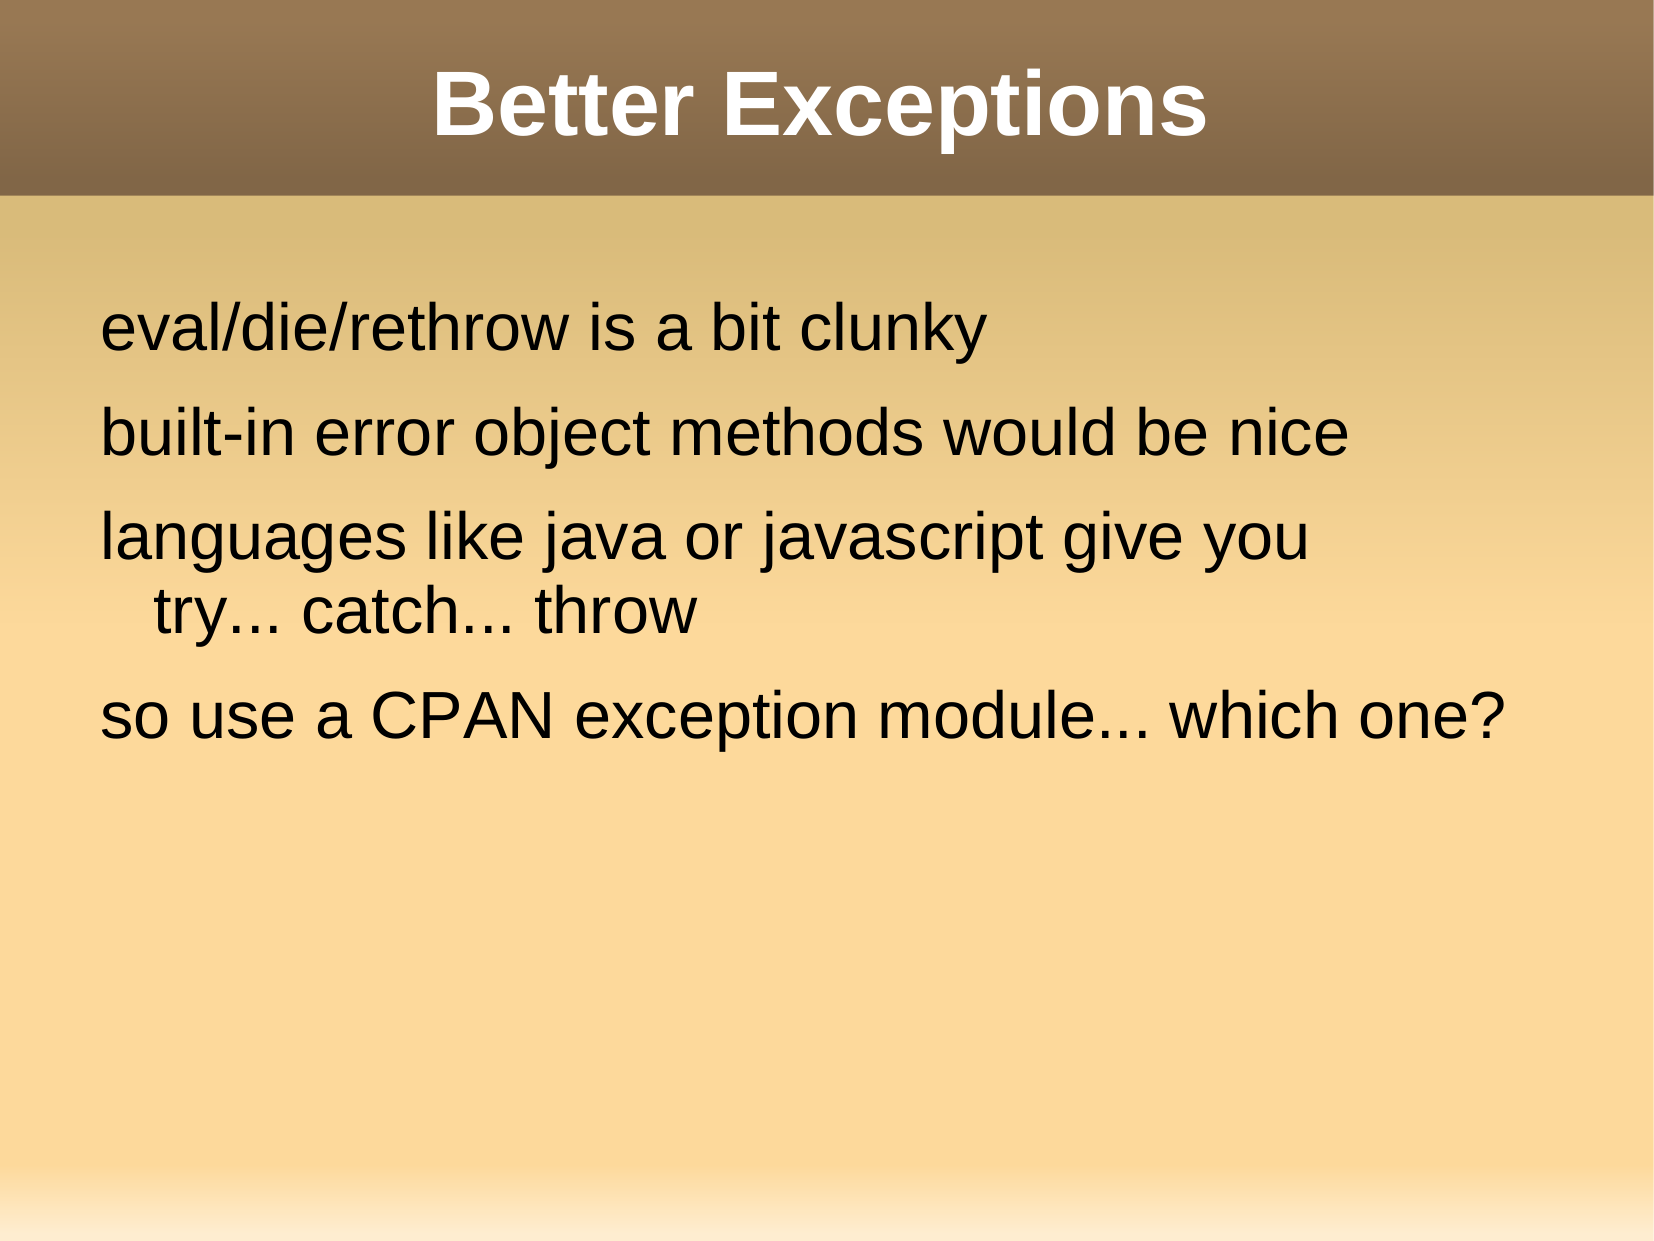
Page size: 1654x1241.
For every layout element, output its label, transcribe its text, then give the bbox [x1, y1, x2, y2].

picture [0, 0, 1654, 1241]
list eval/die/rethrow is a bit clunky built-in error object methods would be nice languages like java or javascript give you try... catch... throw so use a CPAN exception module... which one? [82, 290, 1571, 1094]
title Better Exceptions [76, 7, 1565, 200]
